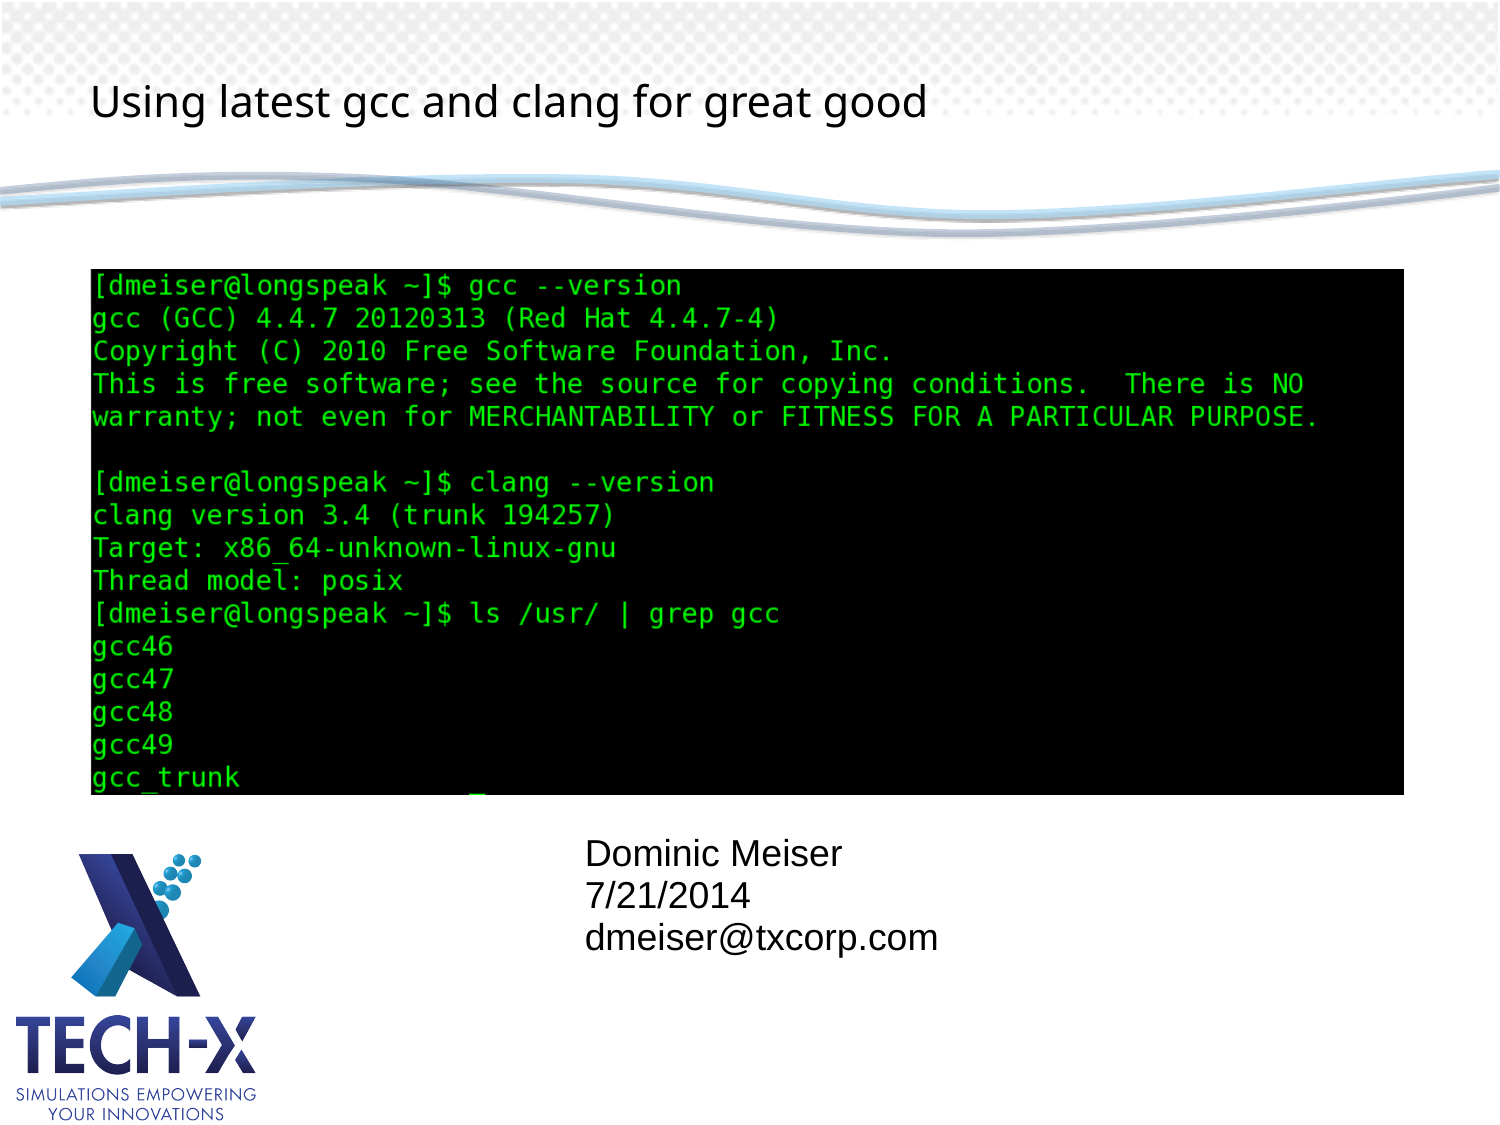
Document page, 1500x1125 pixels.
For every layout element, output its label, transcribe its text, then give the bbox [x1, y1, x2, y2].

picture [90, 269, 1404, 796]
text_box Dominic Meiser 7/21/2014 dmeiser@txcorp.com [570, 825, 955, 966]
text_box Using latest gcc and clang for great good [75, 29, 1051, 133]
picture [0, 0, 1500, 119]
picture [16, 854, 256, 1121]
